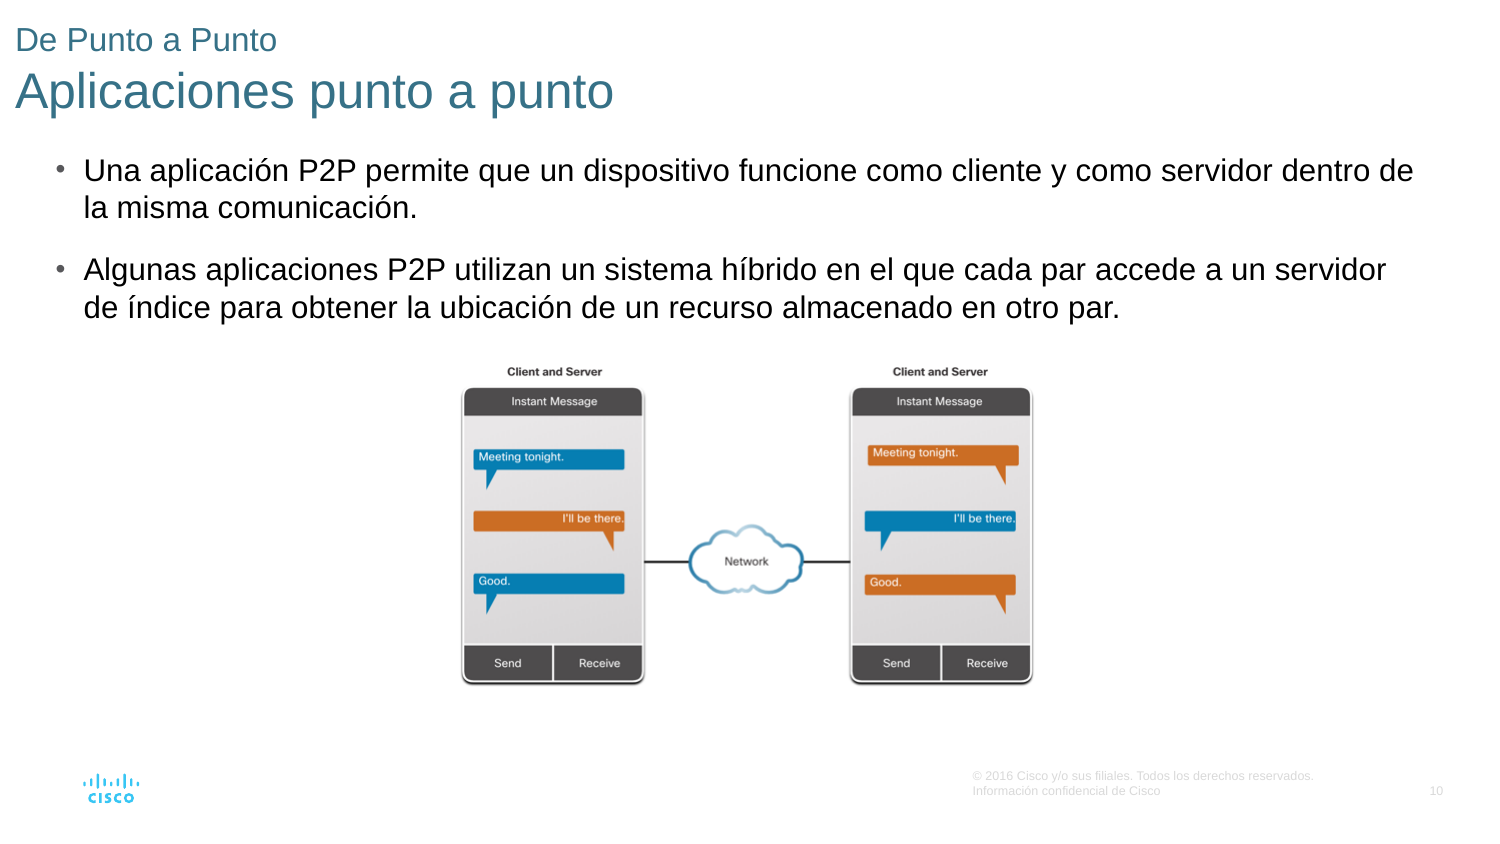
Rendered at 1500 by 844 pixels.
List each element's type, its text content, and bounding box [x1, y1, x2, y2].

list Una aplicación P2P permite que un dispositivo funcione como cliente y como servidor dentro de la misma comunicación. Algunas aplicaciones P2P utilizan un sistema híbrido en el que cada par accede a un servidor de índice para obtener la ubicación de un recurso almacenado en otro par. [40, 142, 1460, 324]
picture [451, 350, 1049, 702]
title De Punto a Punto Aplicaciones punto a punto [0, 19, 1500, 117]
